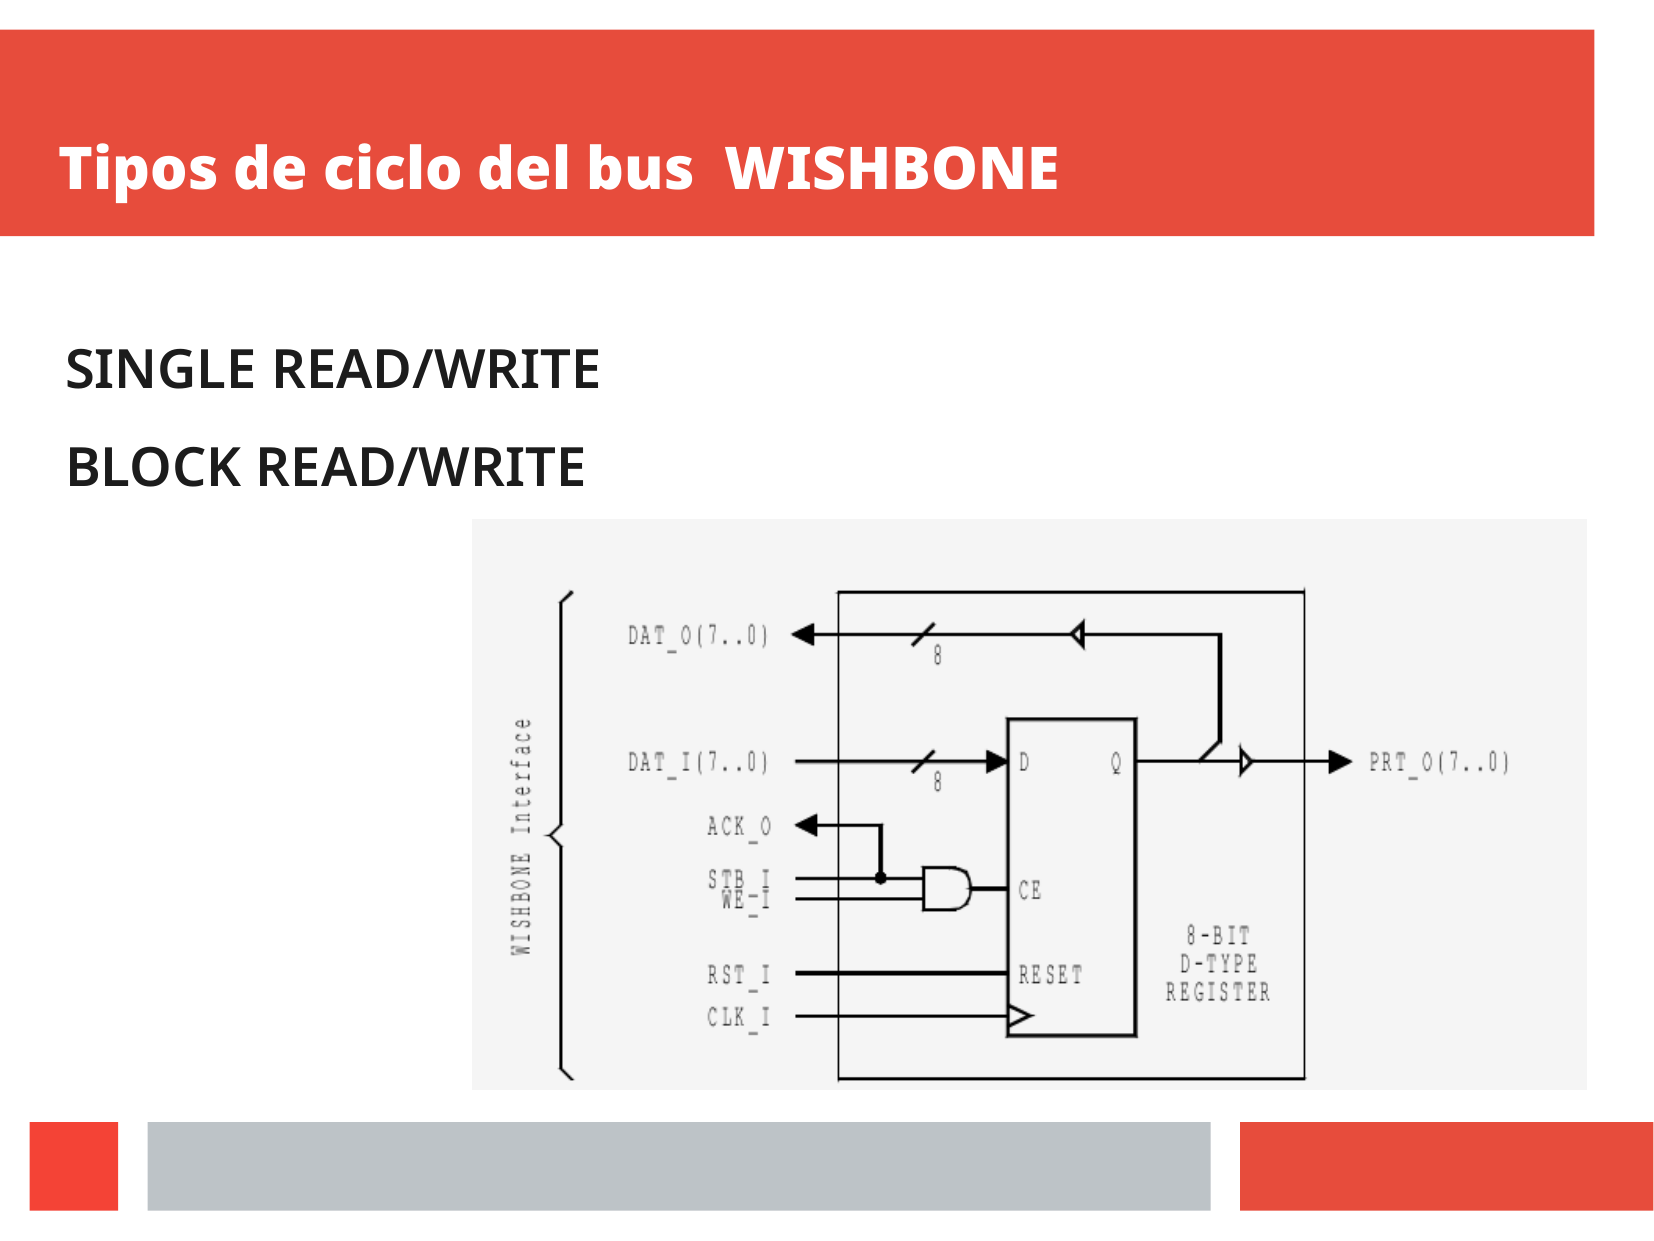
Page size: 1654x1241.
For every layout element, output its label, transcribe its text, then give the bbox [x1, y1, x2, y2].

list SINGLE READ/WRITE BLOCK READ/WRITE [64, 330, 1571, 1099]
picture [472, 519, 1587, 1090]
title Tipos de ciclo del bus WISHBONE [59, 59, 1595, 207]
